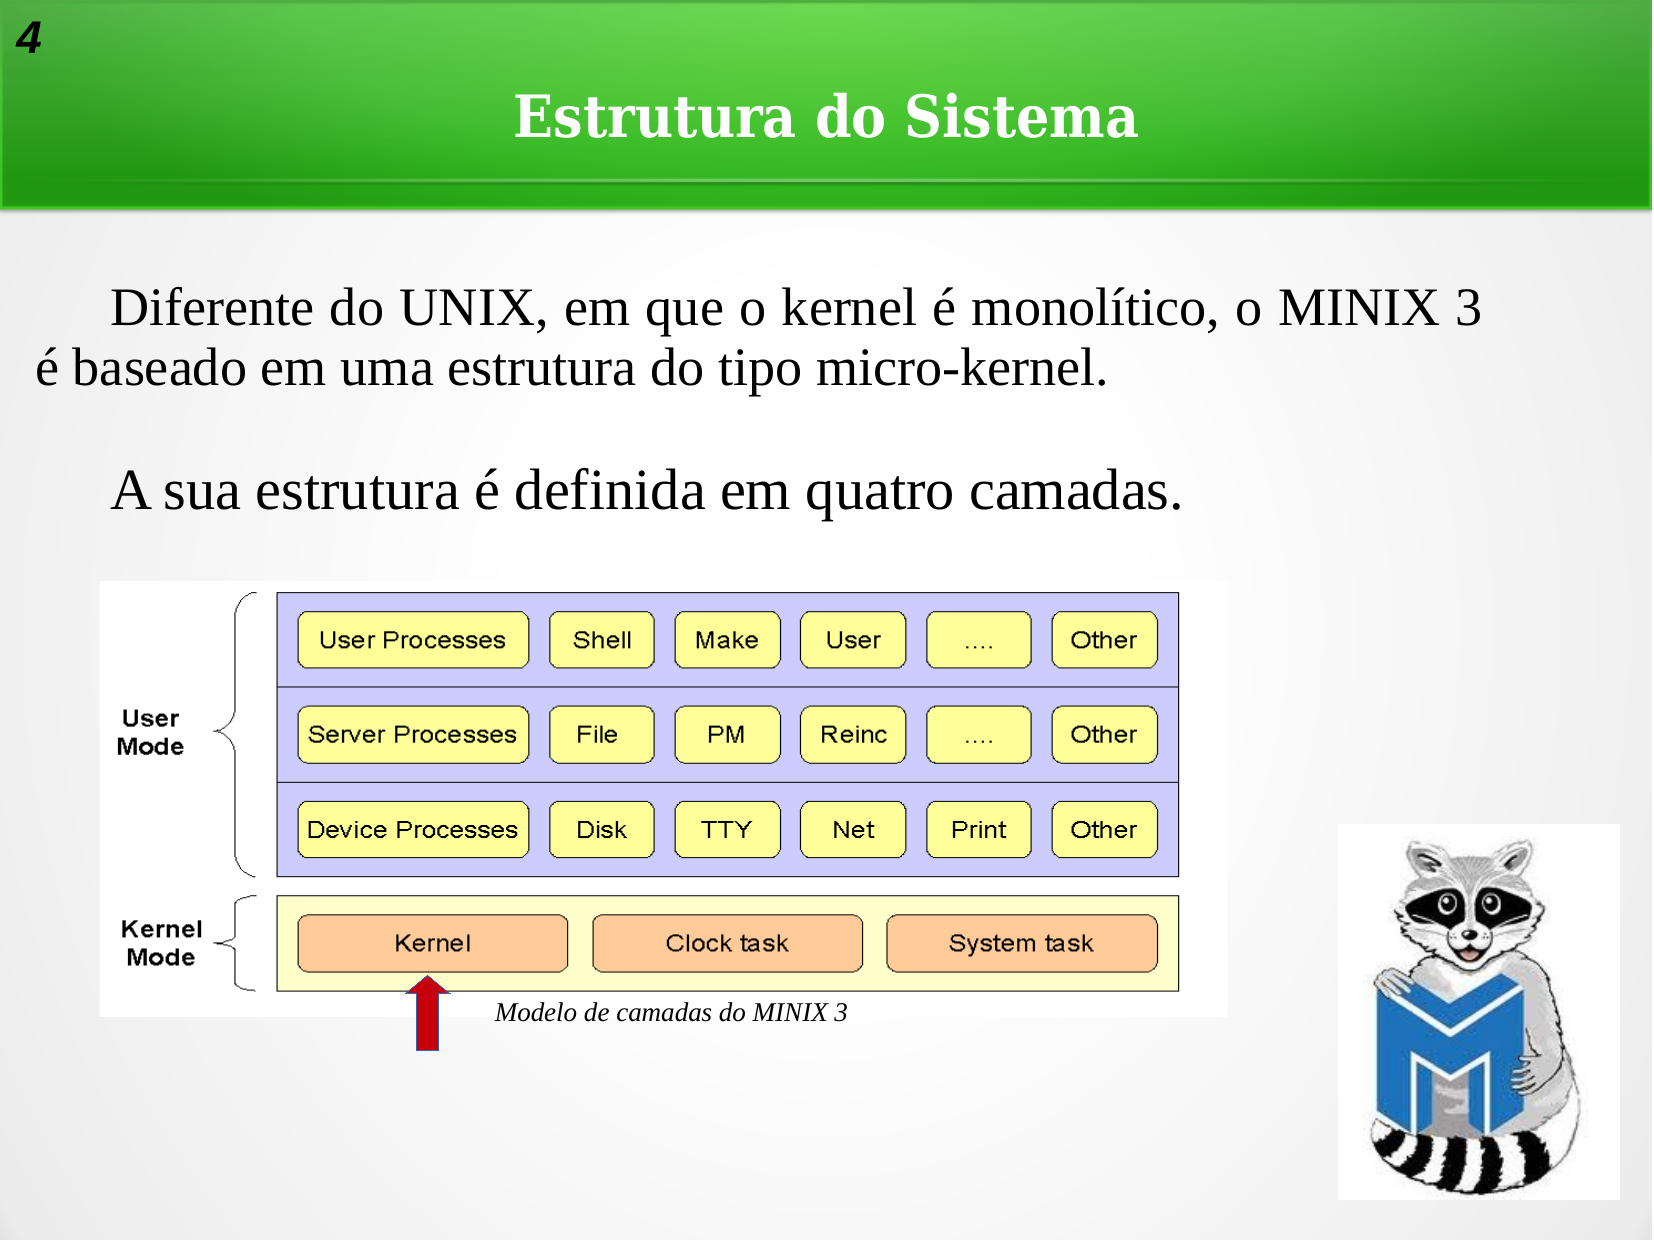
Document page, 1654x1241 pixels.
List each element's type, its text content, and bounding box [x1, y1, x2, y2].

text_box Diferente do UNIX, em que o kernel é monolítico, o MINIX 3 é baseado em uma estrutura do tipo micro-kernel. A sua estrutura é definida em quatro camadas. [20, 270, 1501, 541]
picture [99, 581, 1228, 1017]
text_box [405, 975, 451, 1051]
picture [1338, 824, 1620, 1200]
text_box Modelo de camadas do MINIX 3 [480, 990, 863, 1036]
text_box Estrutura do Sistema [82, 49, 1571, 179]
